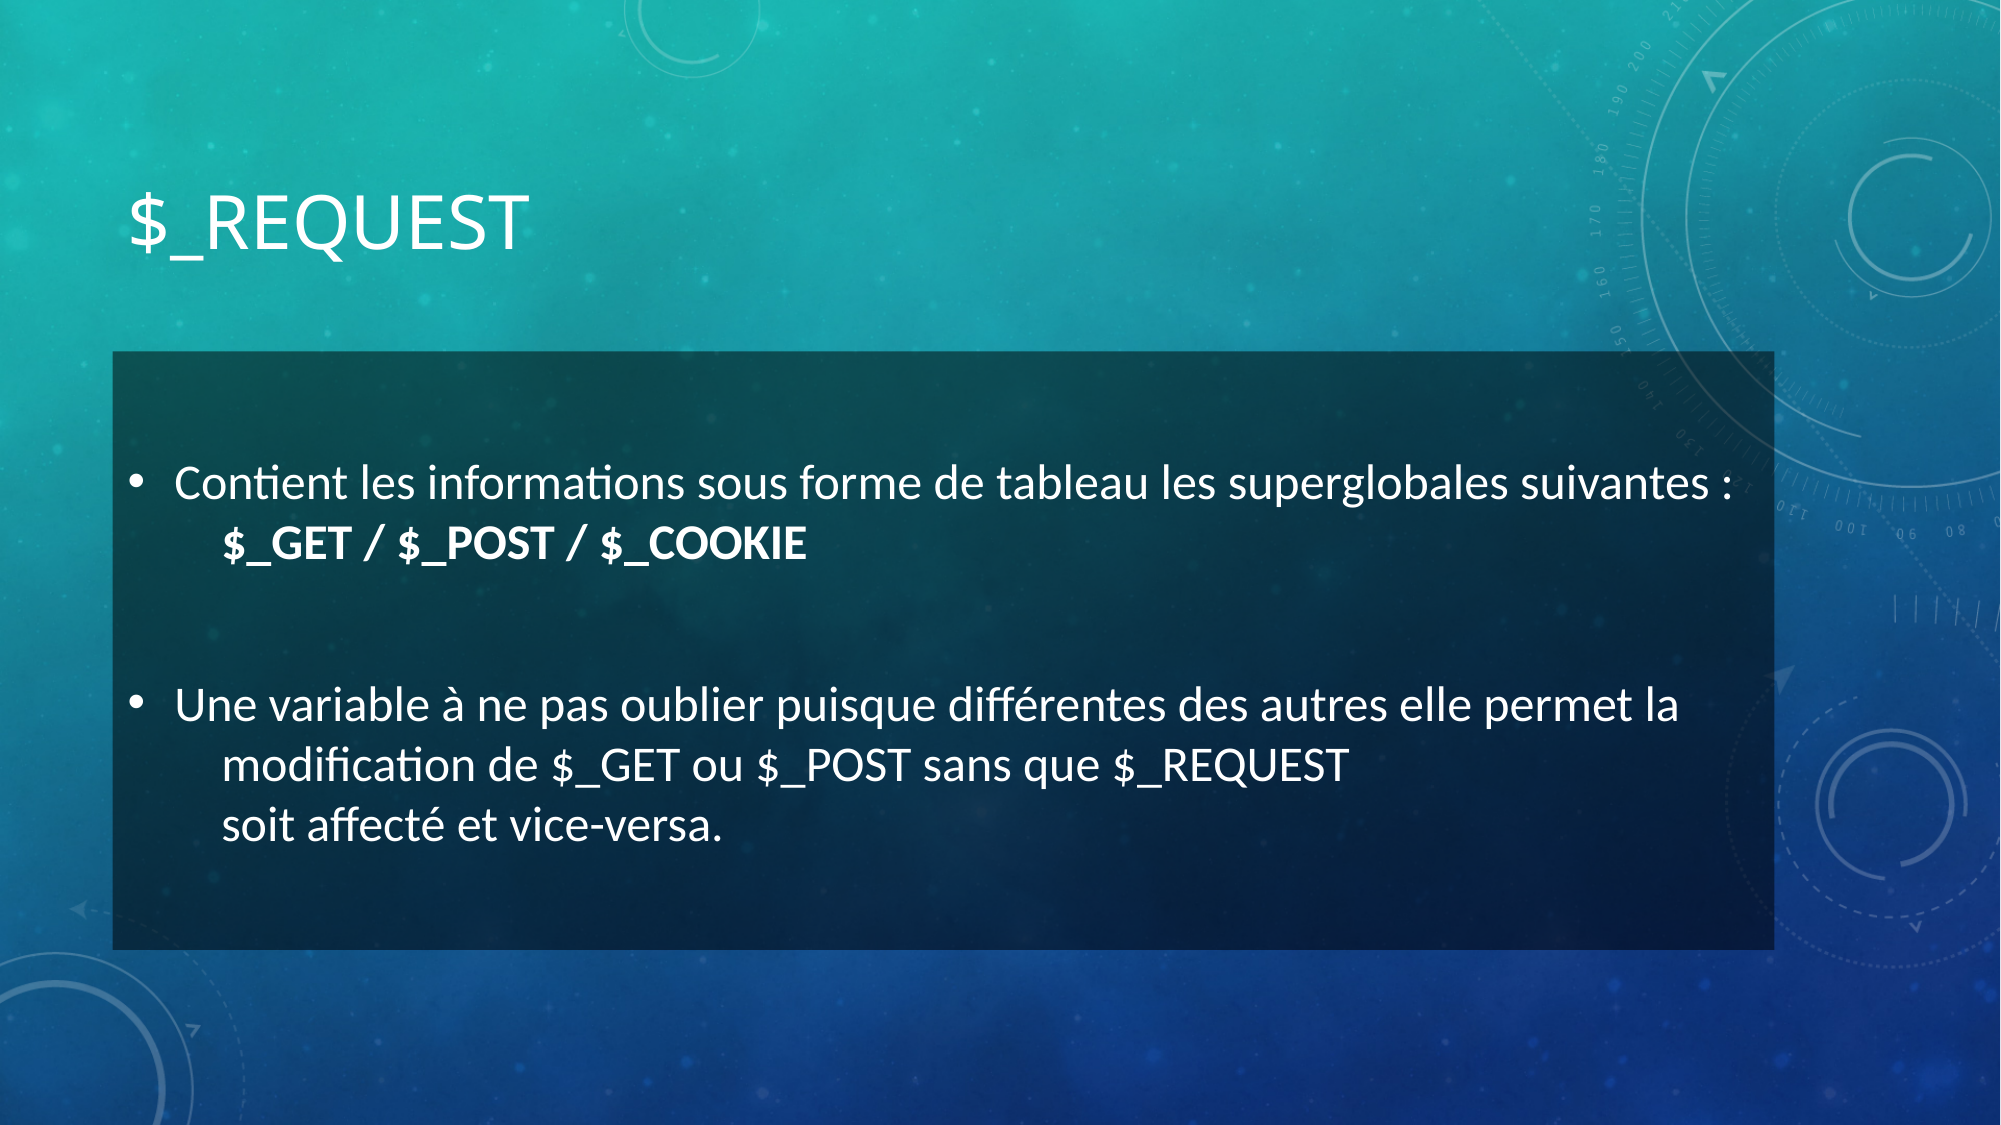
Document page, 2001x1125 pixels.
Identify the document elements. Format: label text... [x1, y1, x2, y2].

list Contient les informations sous forme de tableau les superglobales suivantes : $_GET / $_POST / $_COOKIE Une variable à ne pas oublier puisque différentes des autres elle permet la modification de $_GET ou $_POST sans que $_REQUEST soit affecté et vice-versa. [112, 351, 1775, 950]
title $_REQUEST [112, 99, 1775, 339]
